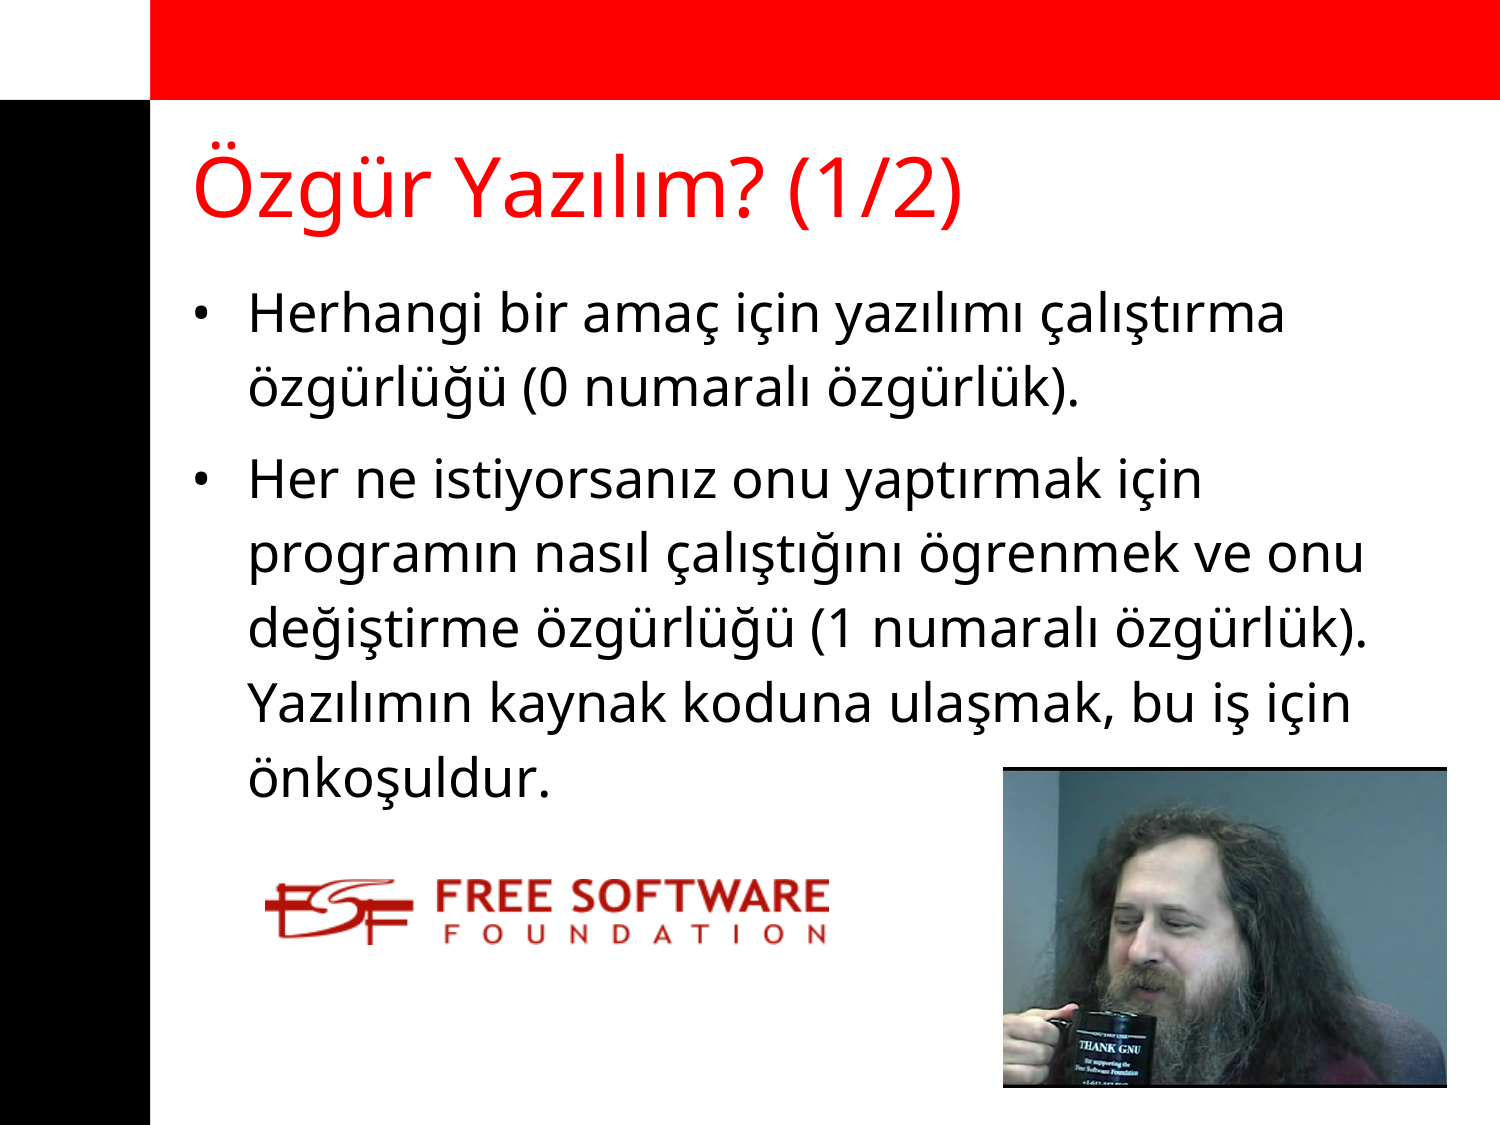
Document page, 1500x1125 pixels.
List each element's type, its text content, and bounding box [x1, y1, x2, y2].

picture [1003, 767, 1447, 1088]
picture [265, 879, 829, 945]
list Herhangi bir amaç için yazılımı çalıştırma özgürlüğü (0 numaralı özgürlük). Her ne istiyorsanız onu yaptırmak için programın nasıl çalıştığını ögrenmek ve onu değiştirme özgürlüğü (1 numaralı özgürlük). Yazılımın kaynak koduna ulaşmak, bu iş için önkoşuldur. [177, 265, 1447, 1004]
title Özgür Yazılım? (1/2) [177, 103, 1388, 265]
